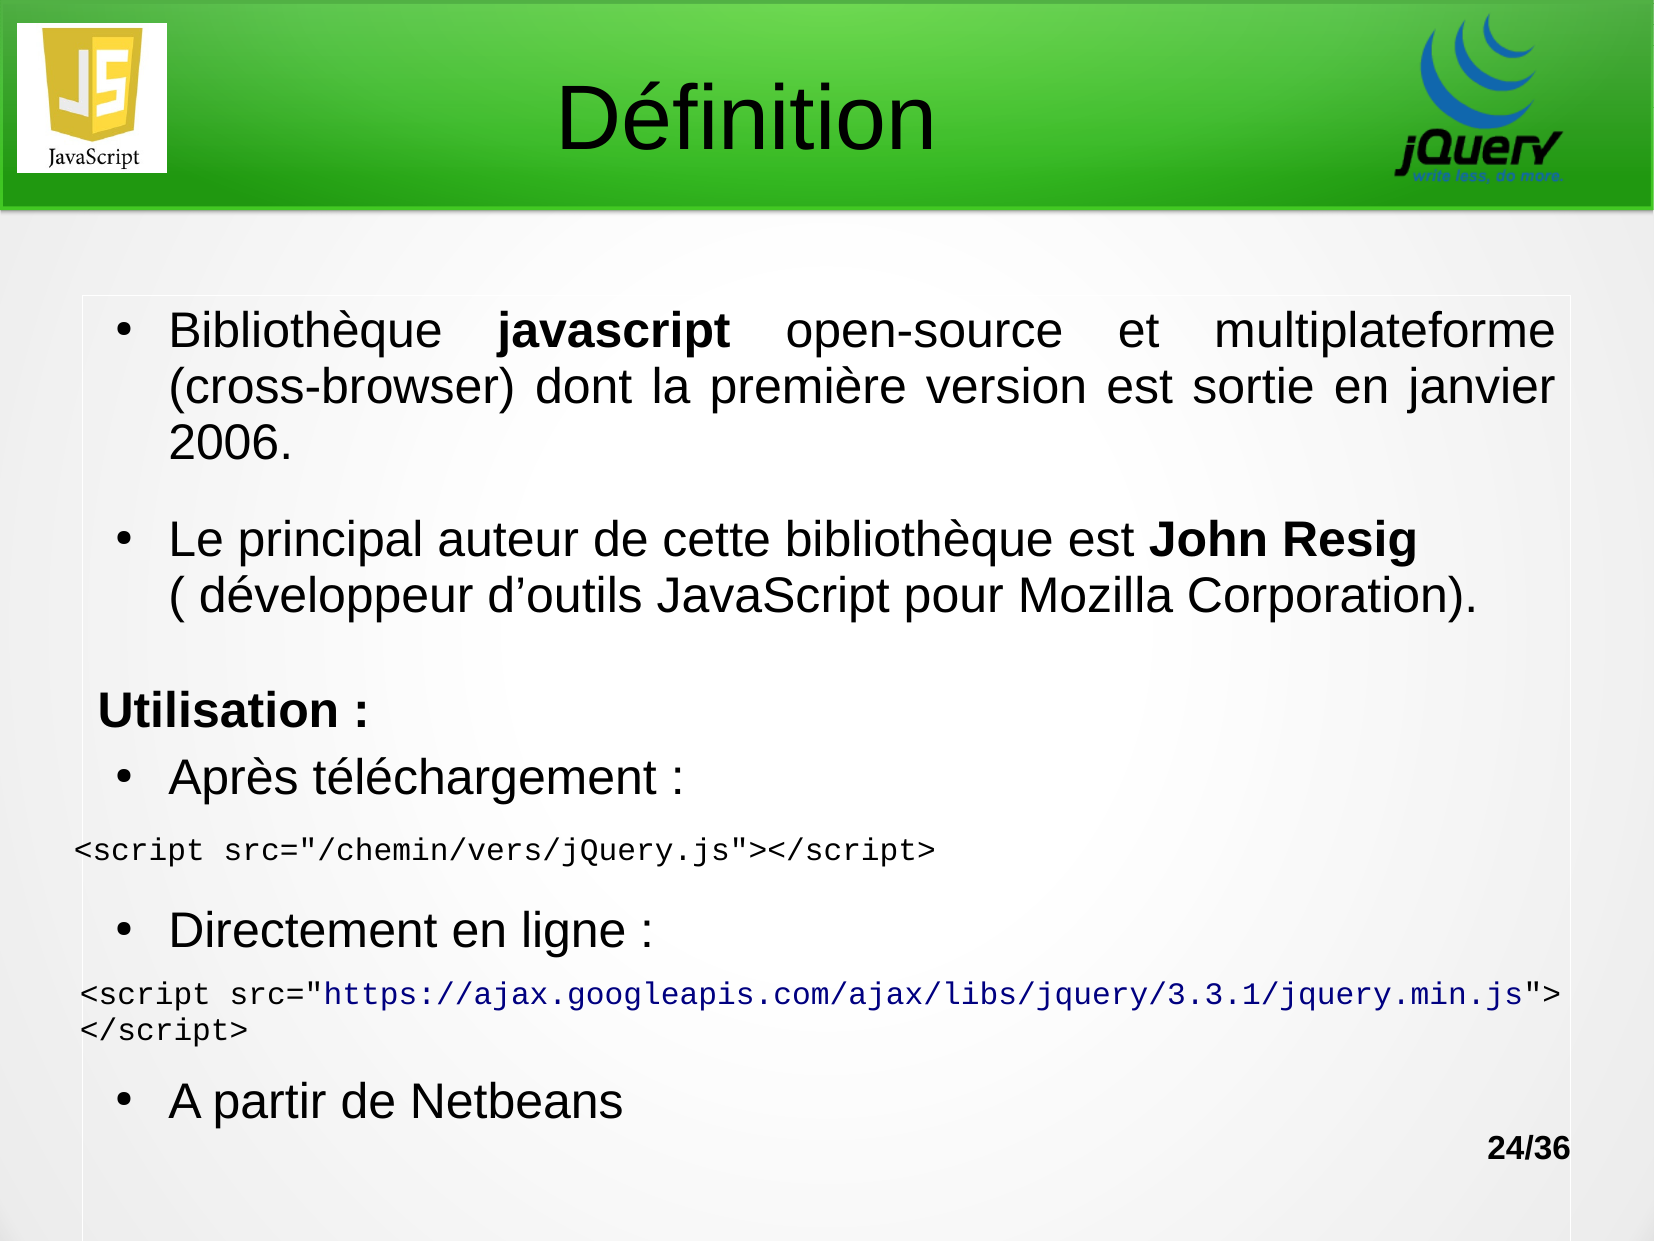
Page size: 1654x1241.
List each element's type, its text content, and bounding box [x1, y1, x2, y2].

picture [1393, 11, 1565, 184]
picture [17, 23, 167, 173]
text_box <script src="https://ajax.googleapis.com/ajax/libs/jquery/3.3.1/jquery.min.js"> </script> [64, 971, 1613, 1069]
title Définition [206, 47, 1288, 189]
text_box Bibliothèque javascript open-source et multiplateforme (cross-browser) dont la première version est sortie en janvier 2006. Le principal auteur de cette bibliothèque est John Resig ( développeur d’outils JavaScript pour Mozilla Corporation). Utilisation : Après téléchargement : Directement en ligne : A partir de Netbeans [82, 1069, 1571, 1241]
text_box <script src="/chemin/vers/jQuery.js"></script> [59, 826, 1495, 878]
text_box Bibliothèque javascript open-source et multiplateforme (cross-browser) dont la première version est sortie en janvier 2006. Le principal auteur de cette bibliothèque est John Resig ( développeur d’outils JavaScript pour Mozilla Corporation). Utilisation : Après téléchargement : Directement en ligne : A partir de Netbeans [82, 295, 1571, 971]
